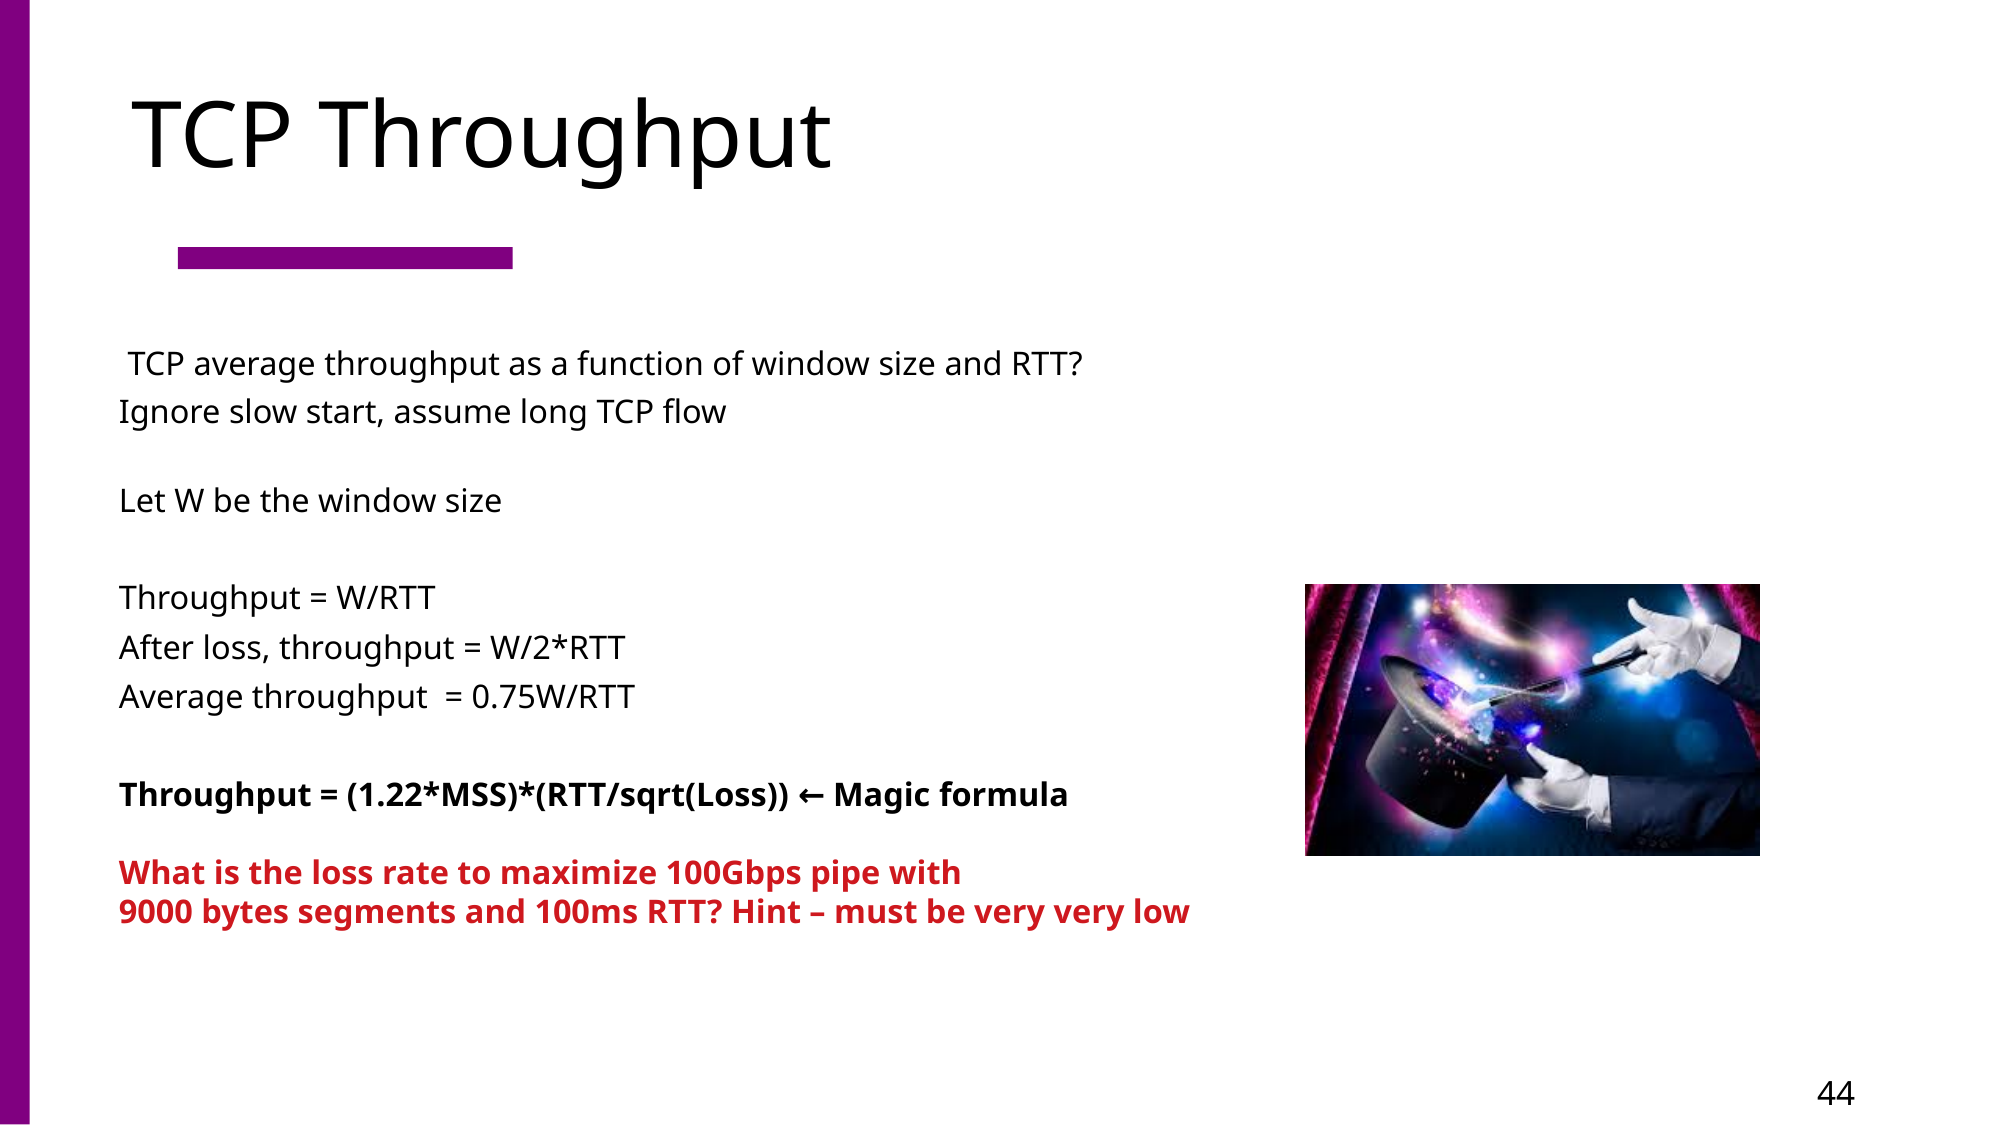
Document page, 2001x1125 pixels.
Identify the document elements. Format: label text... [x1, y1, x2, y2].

picture [1305, 584, 1760, 856]
list TCP average throughput as a function of window size and RTT? Ignore slow start, assume long TCP flow Let W be the window size Throughput = W/RTT After loss, throughput = W/2*RTT Average throughput = 0.75W/RTT Throughput = (1.22*MSS)*(RTT/sqrt(Loss)) ← Magic formula What is the loss rate to maximize 100Gbps pipe with 9000 bytes segments and 100ms RTT? Hint – must be very very low [103, 334, 1981, 946]
title TCP Throughput [116, 37, 1817, 225]
